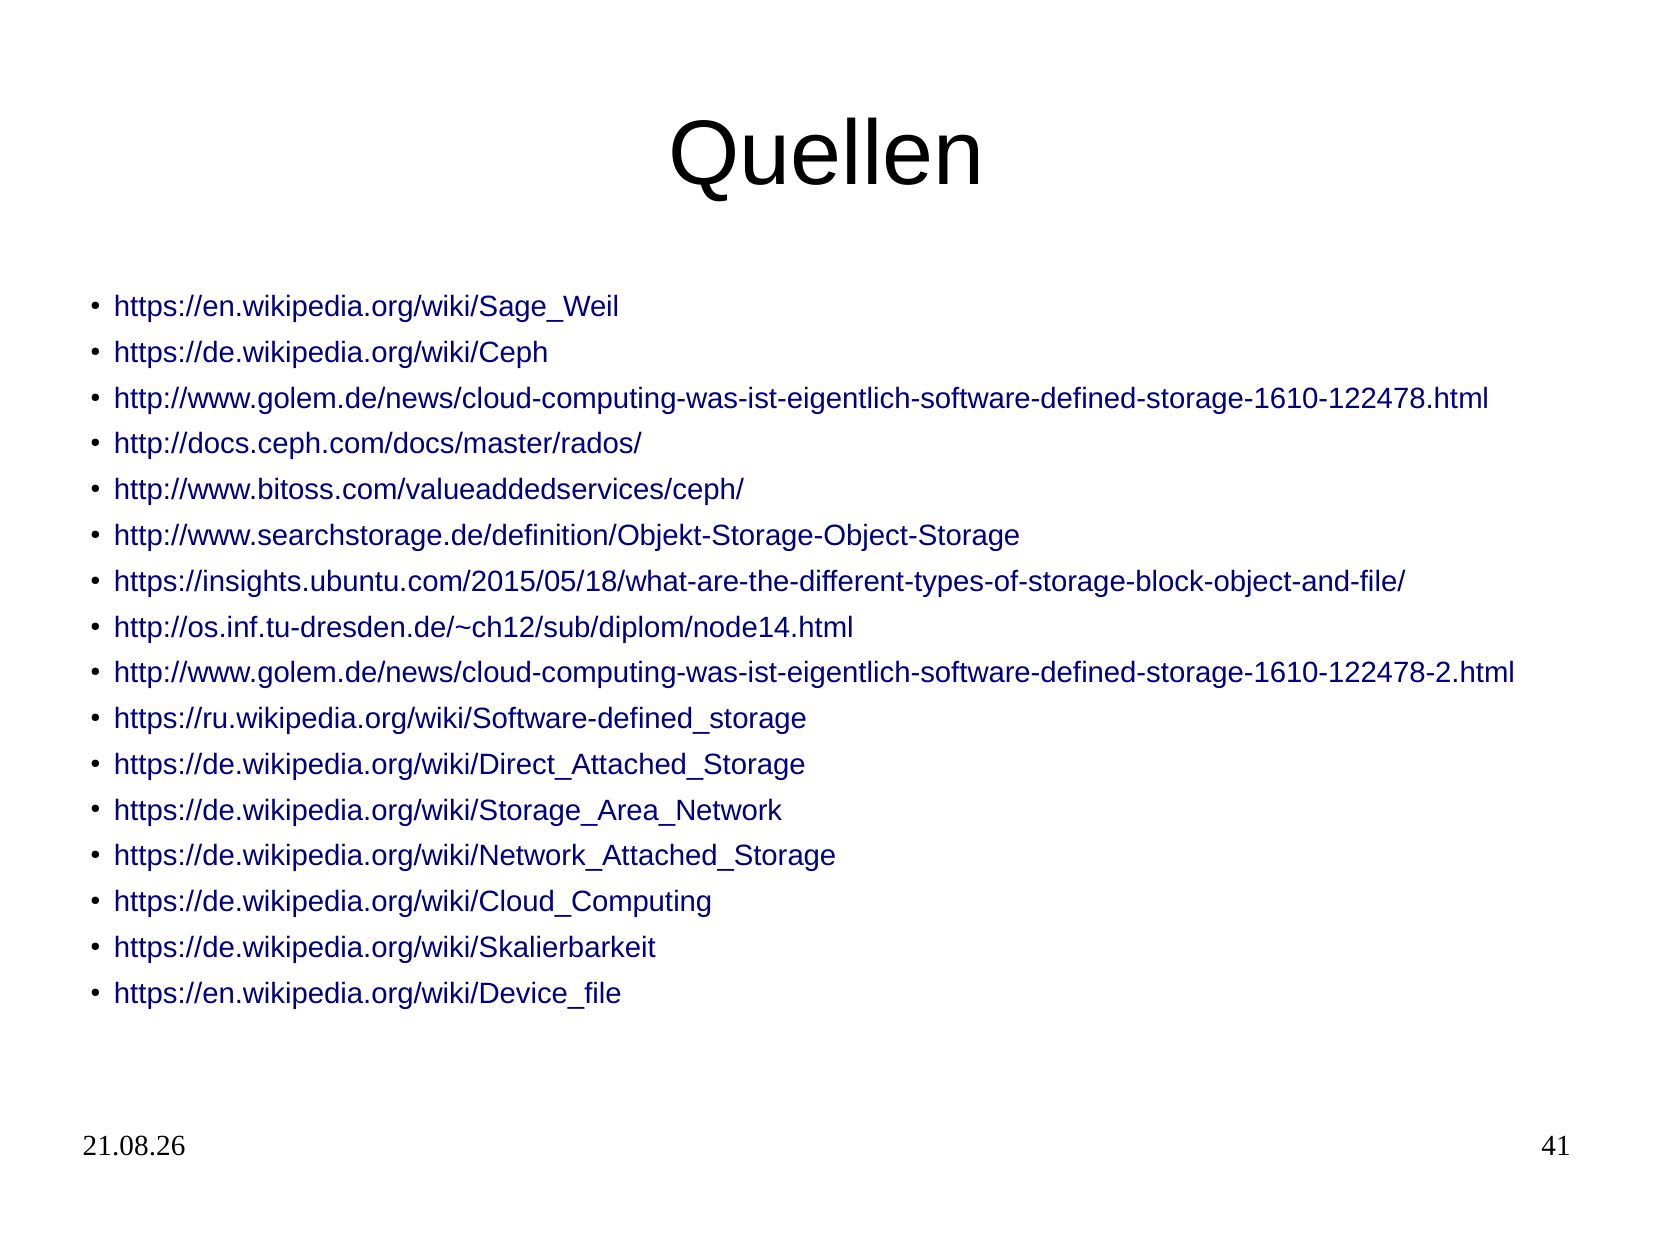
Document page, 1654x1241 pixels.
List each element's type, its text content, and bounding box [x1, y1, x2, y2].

title Quellen [82, 49, 1571, 257]
list https://en.wikipedia.org/wiki/Sage_Weil https://de.wikipedia.org/wiki/Ceph http://www.golem.de/news/cloud-computing-was-ist-eigentlich-software-defined-storage-1610-122478.html http://docs.ceph.com/docs/master/rados/ http://www.bitoss.com/valueaddedservices/ceph/ http://www.searchstorage.de/definition/Objekt-Storage-Object-Storage https://insights.ubuntu.com/2015/05/18/what-are-the-different-types-of-storage-block-object-and-file/ http://os.inf.tu-dresden.de/~ch12/sub/diplom/node14.html http://www.golem.de/news/cloud-computing-was-ist-eigentlich-software-defined-storage-1610-122478-2.html https://ru.wikipedia.org/wiki/Software-defined_storage https://de.wikipedia.org/wiki/Direct_Attached_Storage https://de.wikipedia.org/wiki/Storage_Area_Network https://de.wikipedia.org/wiki/Network_Attached_Storage https://de.wikipedia.org/wiki/Cloud_Computing https://de.wikipedia.org/wiki/Skalierbarkeit https://en.wikipedia.org/wiki/Device_file [82, 290, 1571, 1010]
